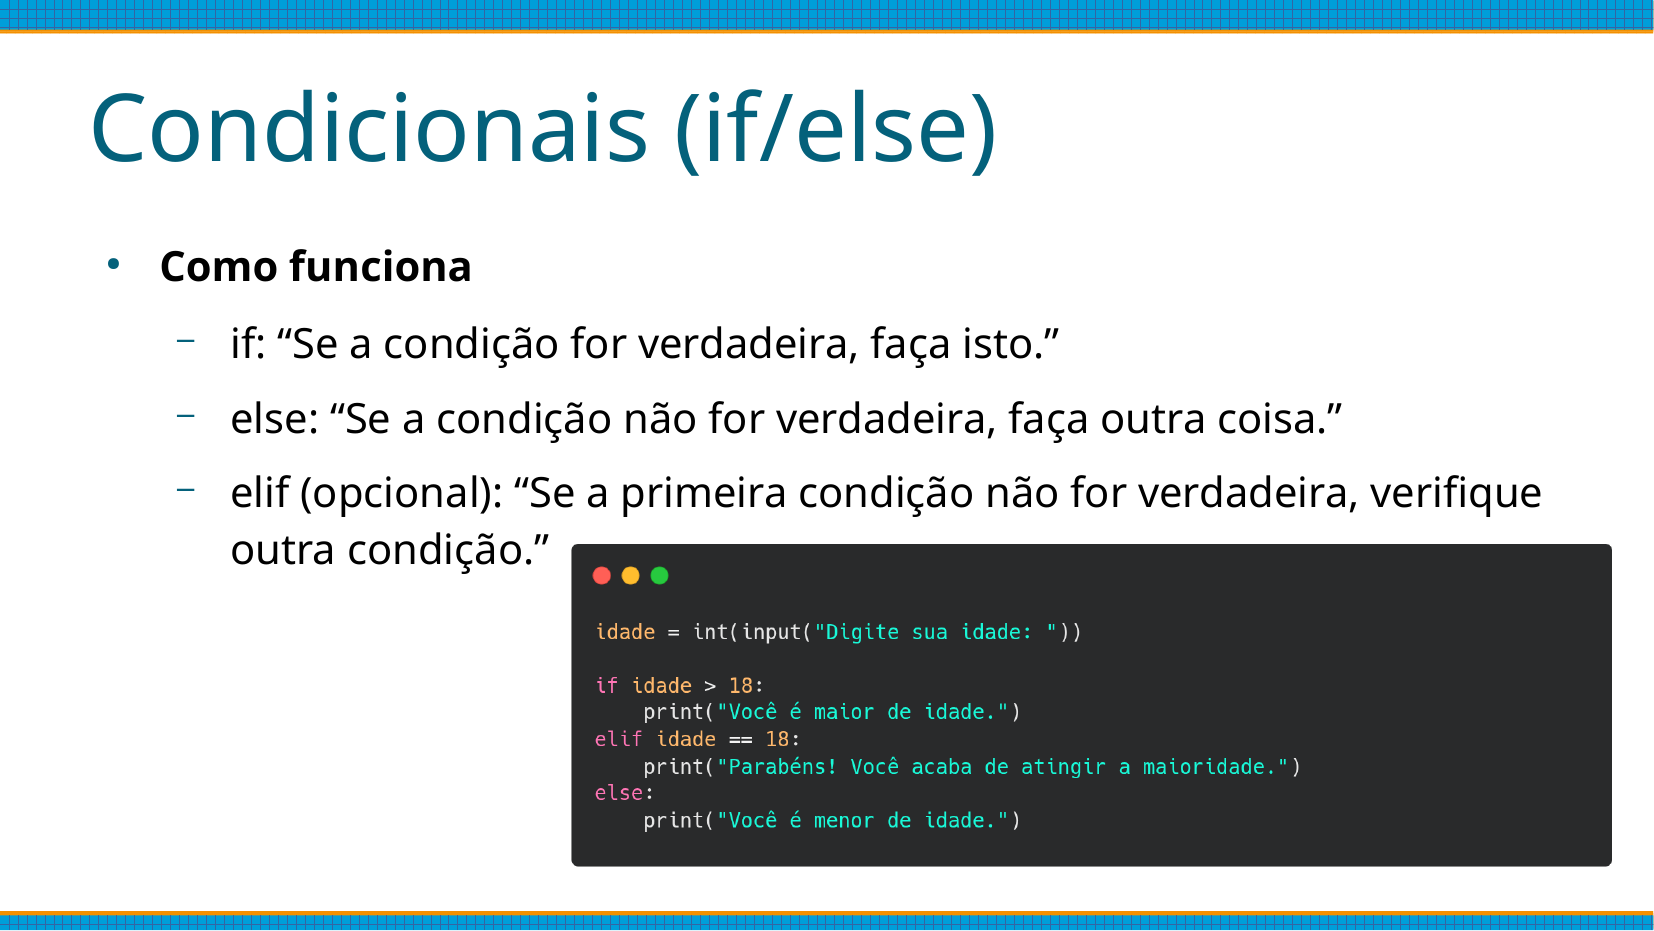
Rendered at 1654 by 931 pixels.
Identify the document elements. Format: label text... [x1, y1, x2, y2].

title Condicionais (if/else) [88, 44, 1565, 207]
list Como funciona if: “Se a condição for verdadeira, faça isto.” else: “Se a condição não for verdadeira, faça outra coisa.” elif (opcional): “Se a primeira condição não for verdadeira, verifique outra condição.” [88, 236, 1565, 901]
picture [558, 531, 1625, 877]
